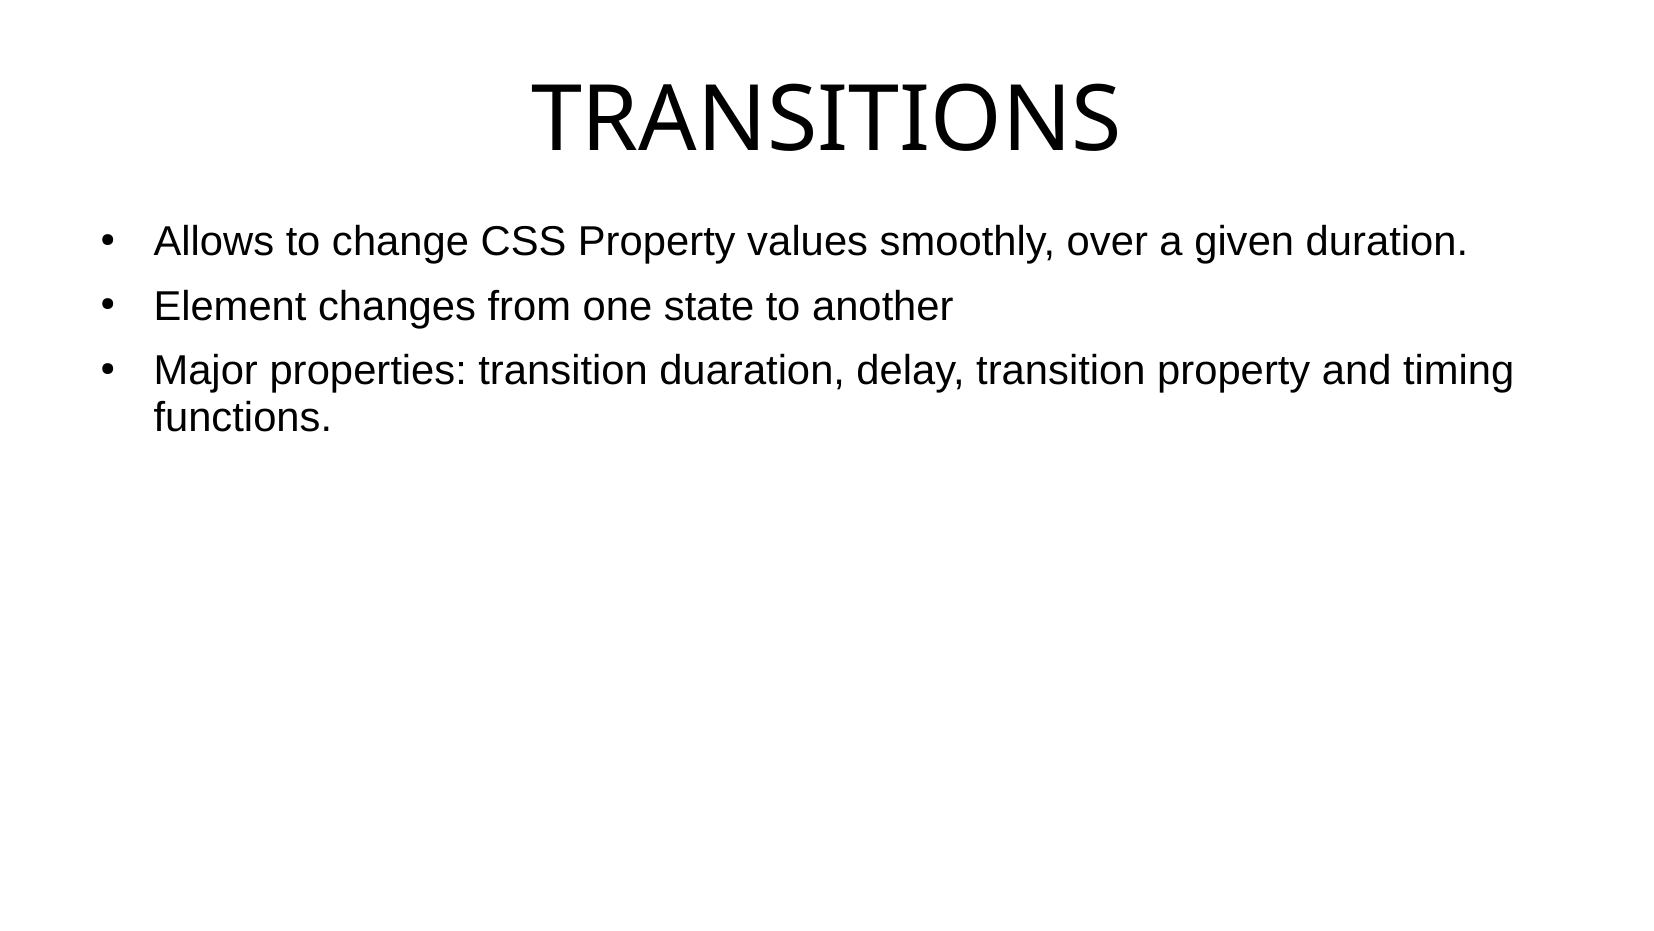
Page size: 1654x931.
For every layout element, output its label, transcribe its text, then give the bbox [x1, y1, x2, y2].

title TRANSITIONS [82, 37, 1571, 193]
list Allows to change CSS Property values smoothly, over a given duration. Element changes from one state to another Major properties: transition duaration, delay, transition property and timing functions. [82, 217, 1571, 757]
